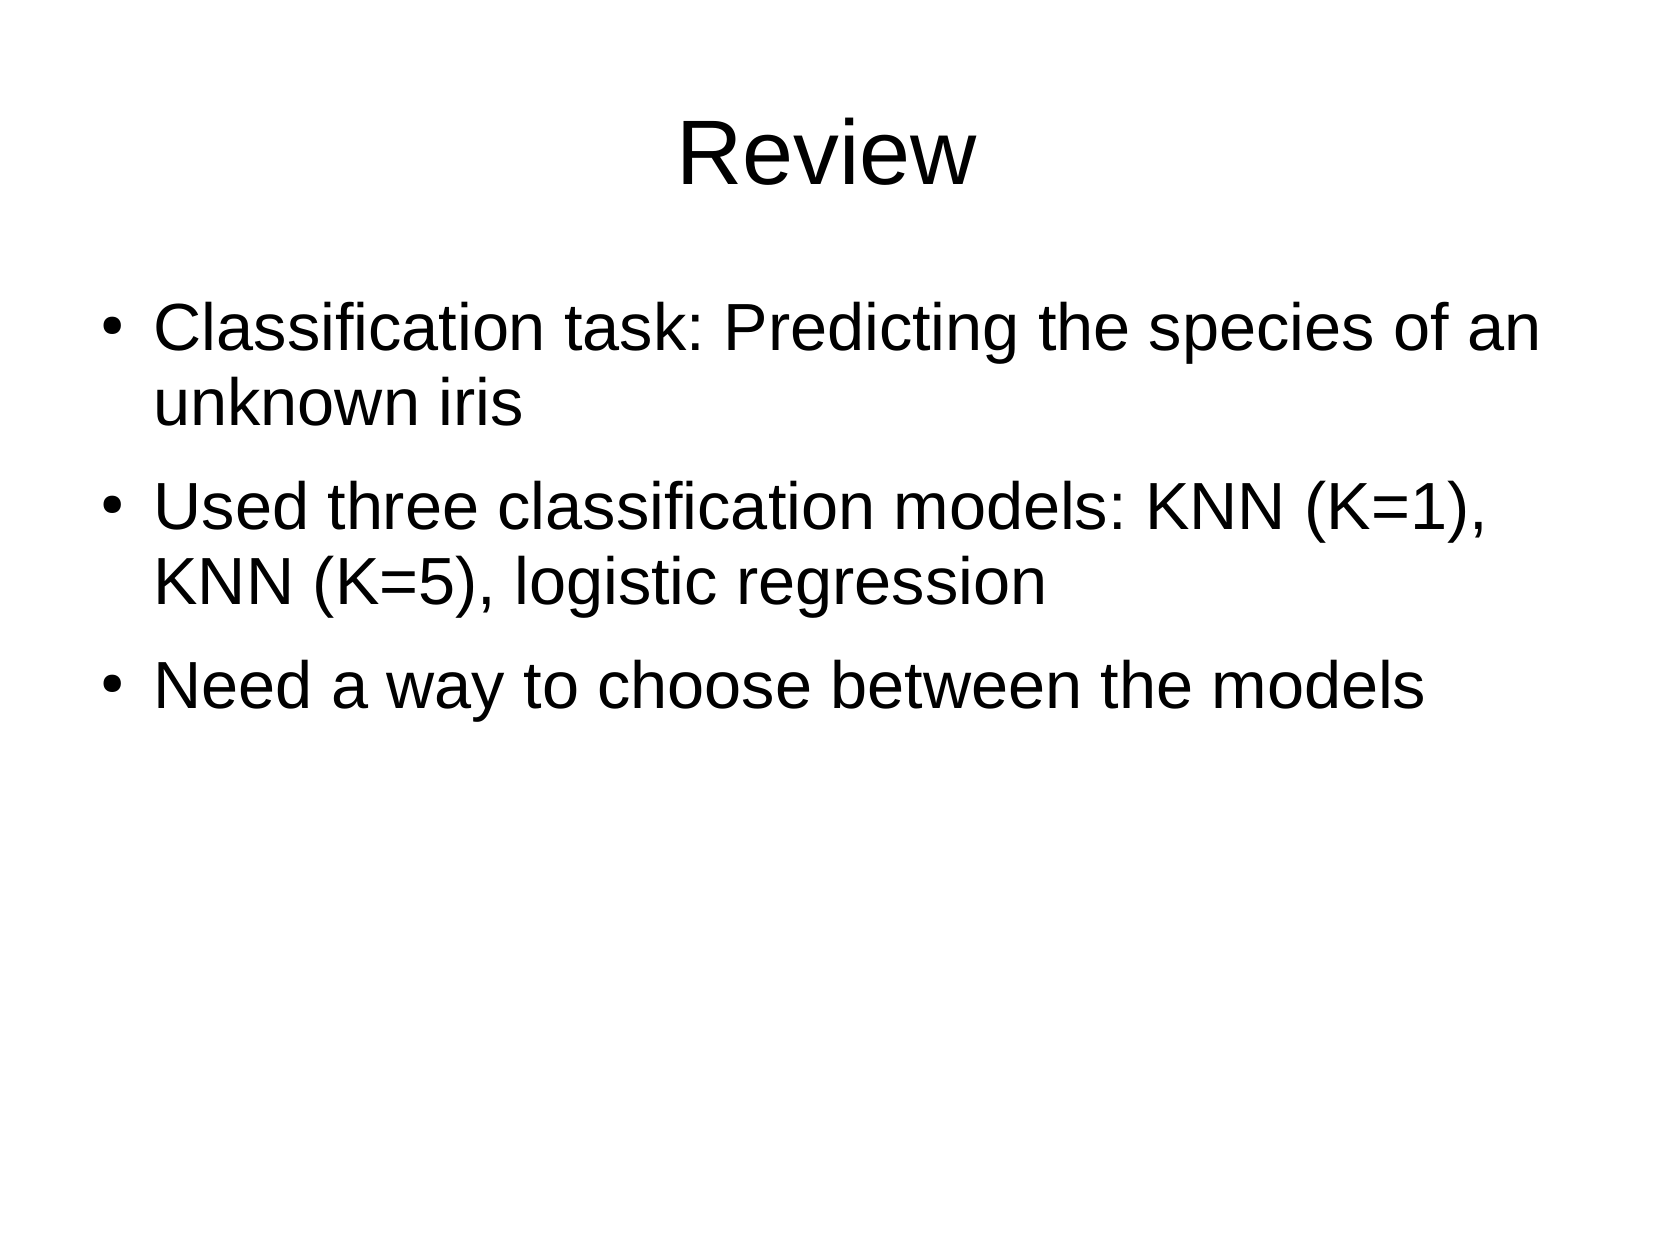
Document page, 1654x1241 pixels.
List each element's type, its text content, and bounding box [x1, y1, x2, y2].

title Review [82, 49, 1571, 257]
list Classification task: Predicting the species of an unknown iris Used three classification models: KNN (K=1), KNN (K=5), logistic regression Need a way to choose between the models [82, 290, 1571, 1010]
